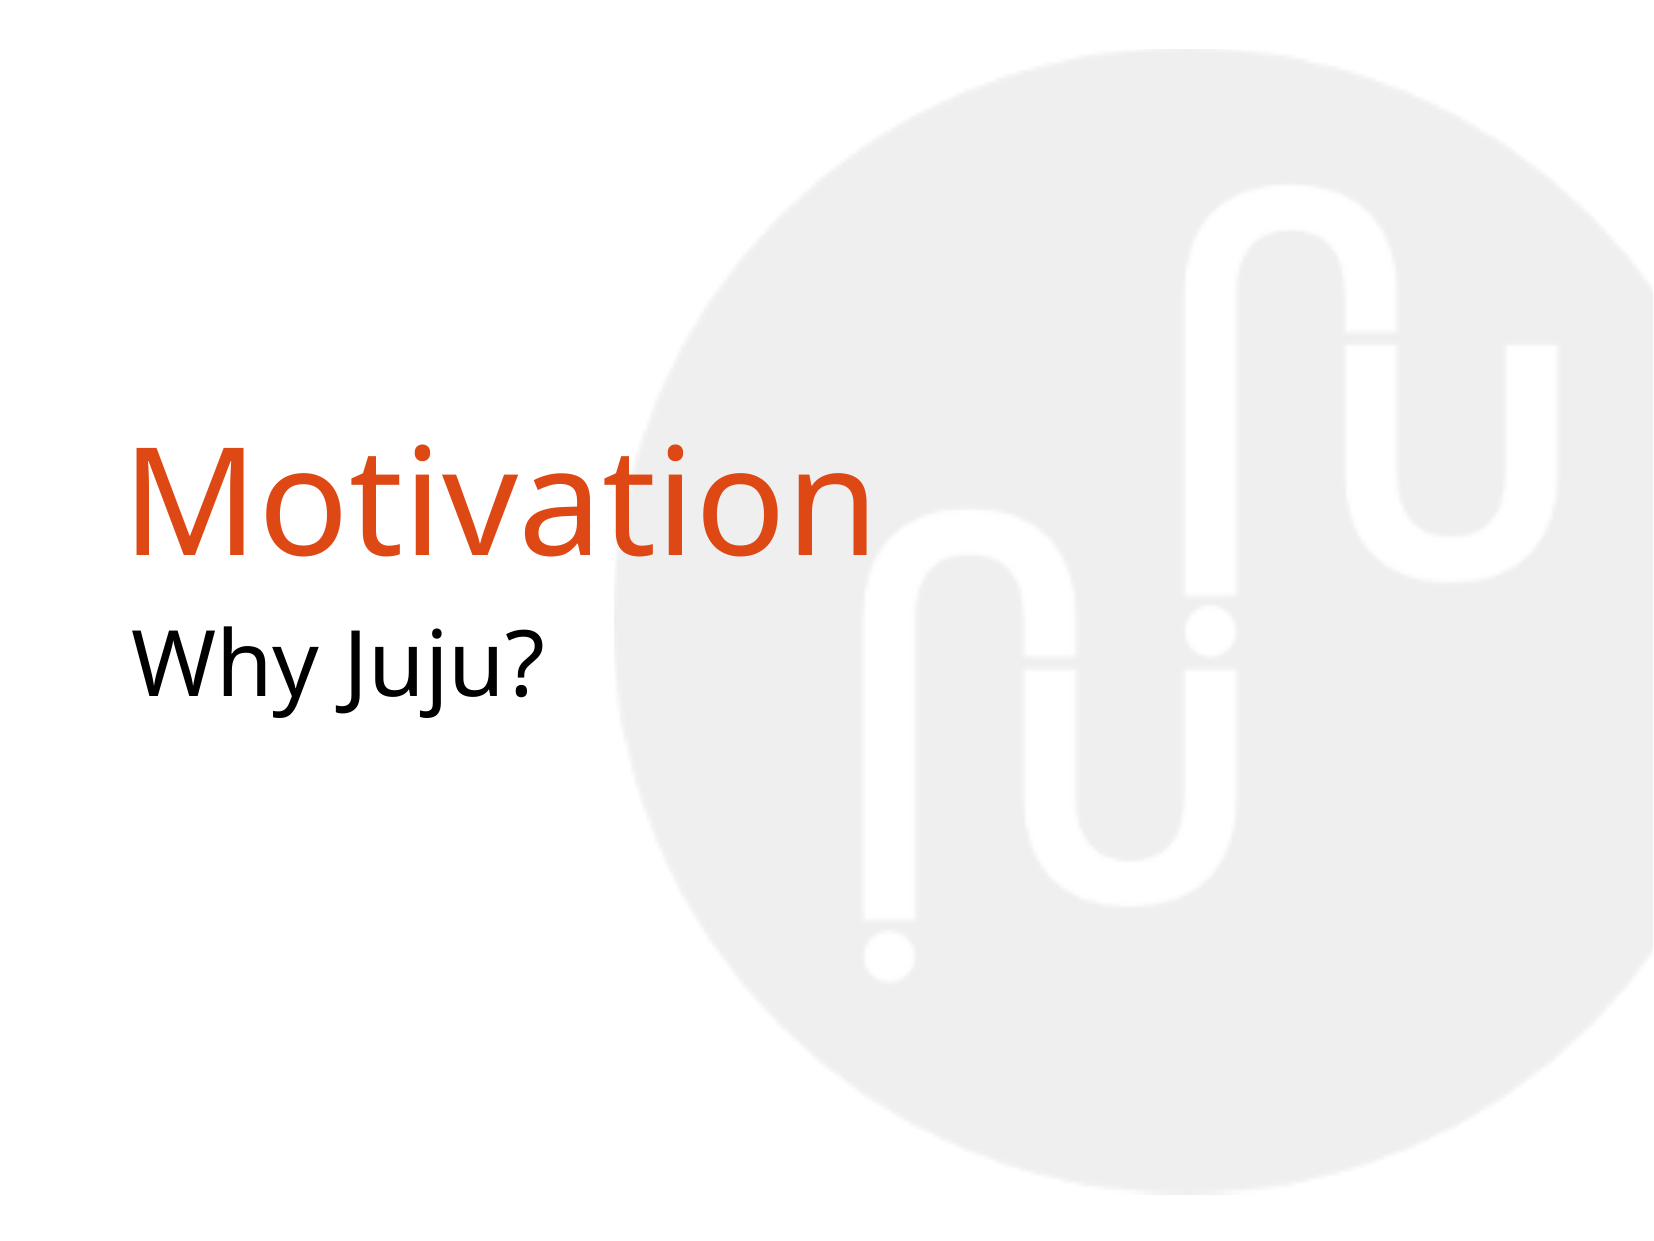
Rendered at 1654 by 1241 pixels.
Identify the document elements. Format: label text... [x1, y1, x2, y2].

picture [614, 49, 1654, 1195]
title Motivation Why Juju? [83, 423, 1572, 696]
